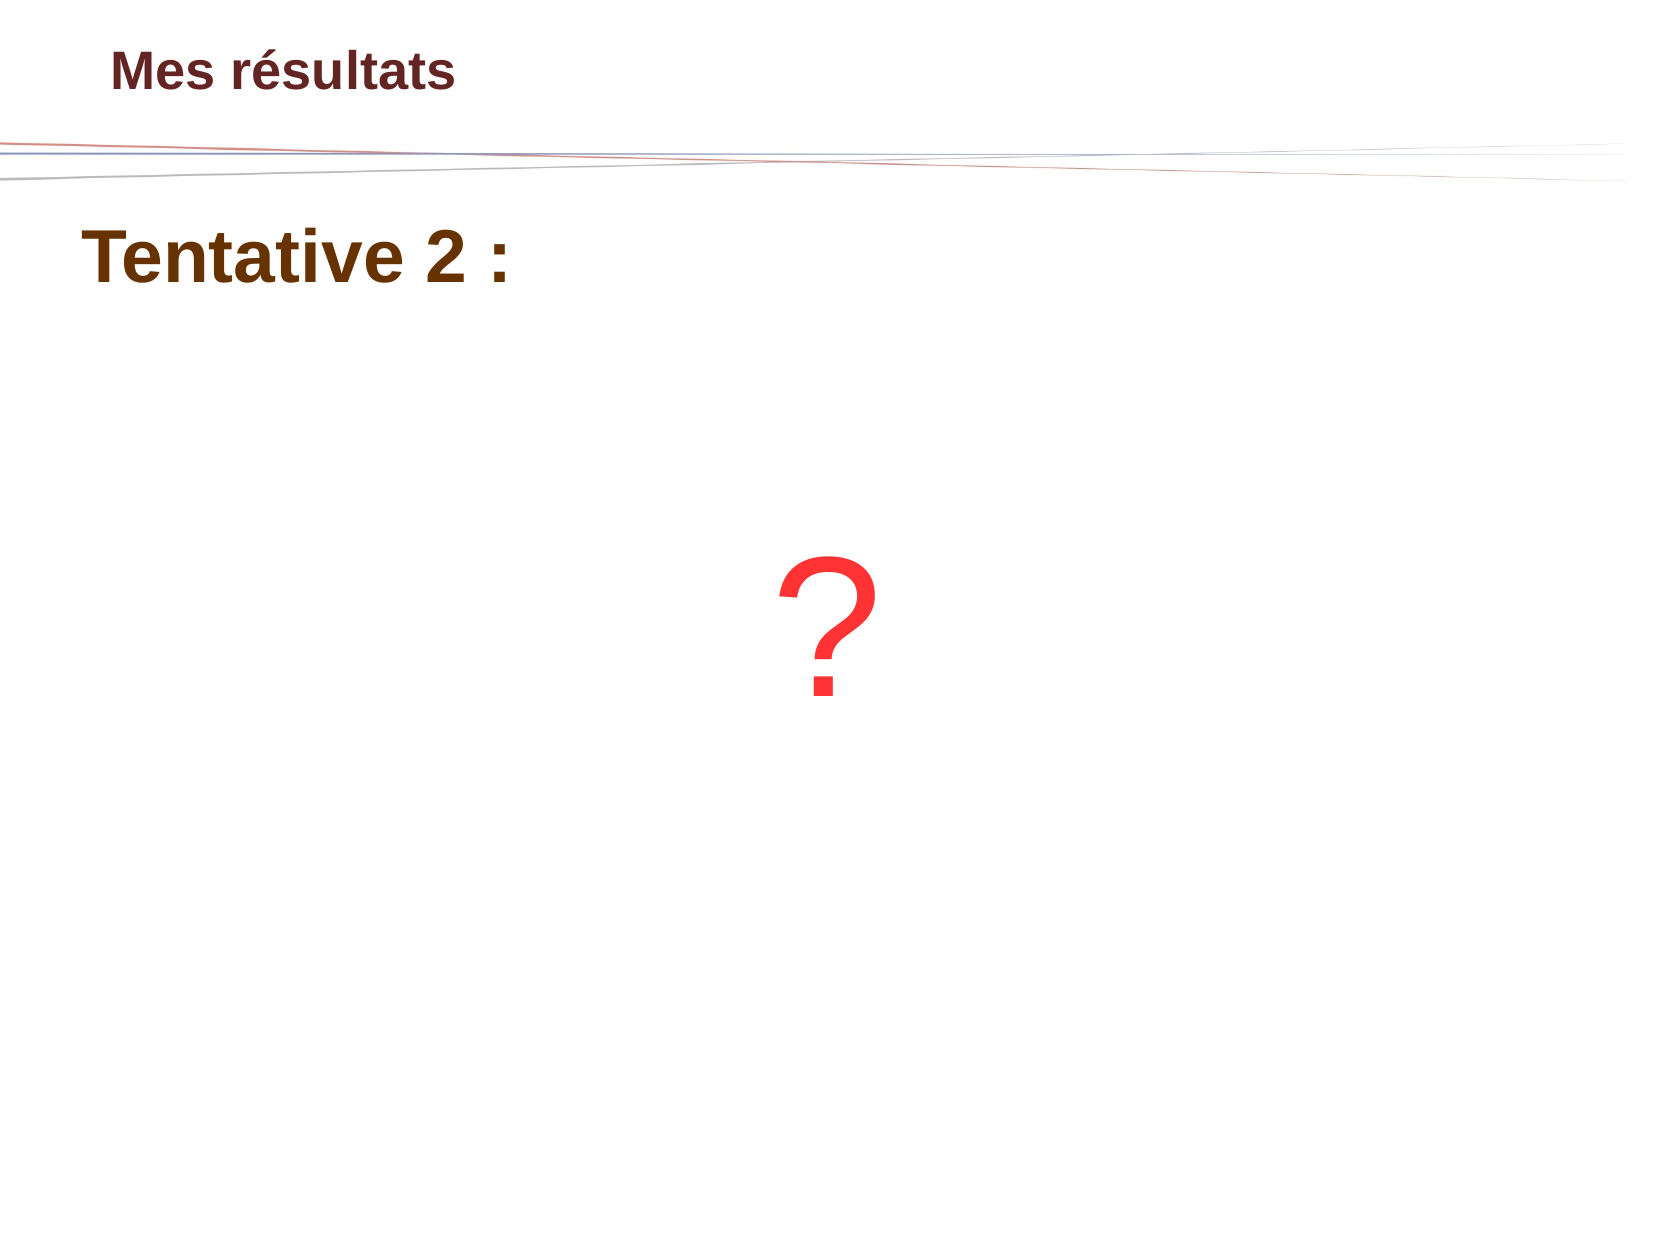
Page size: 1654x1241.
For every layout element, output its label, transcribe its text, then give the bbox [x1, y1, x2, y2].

text_box Tentative 2 : [66, 208, 528, 309]
title Mes résultats [17, 35, 550, 121]
text_box ? [756, 507, 898, 747]
picture [0, 133, 1626, 208]
